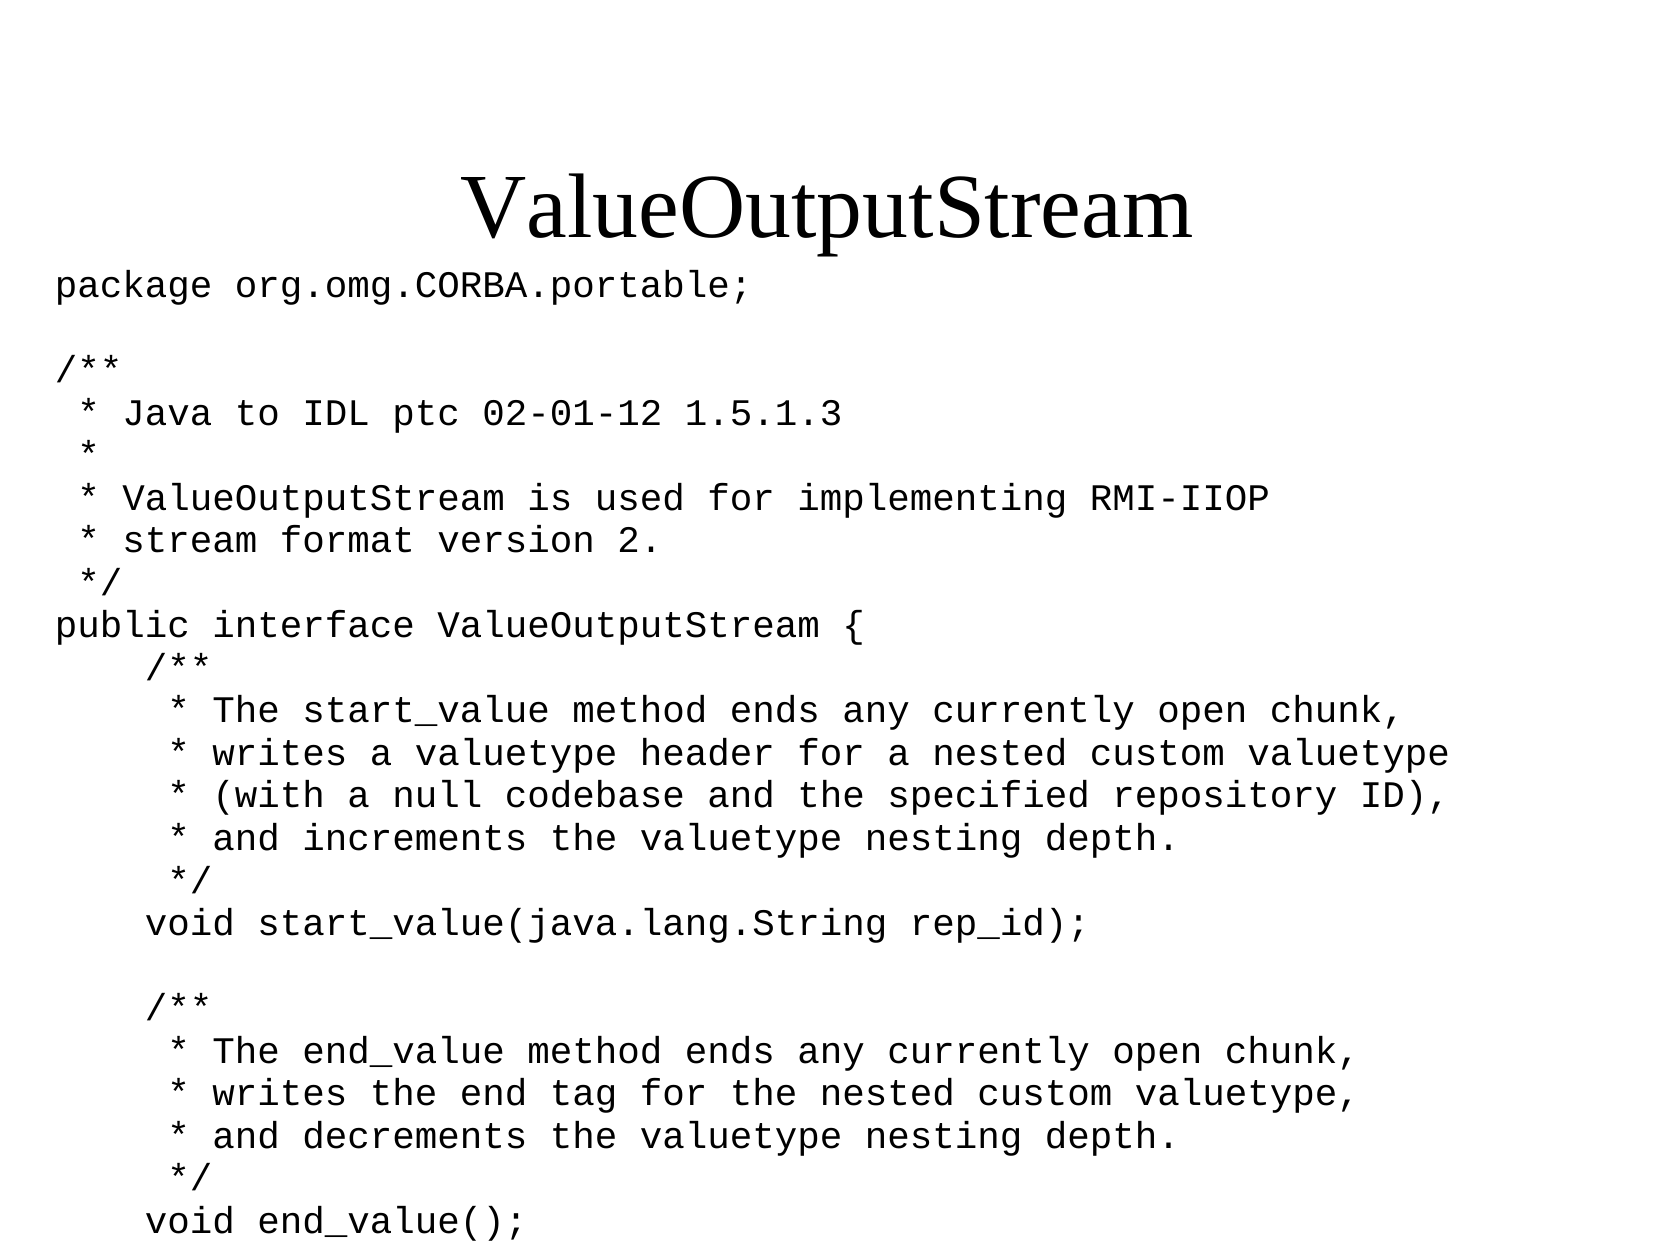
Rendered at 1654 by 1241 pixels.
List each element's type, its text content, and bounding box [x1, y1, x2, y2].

title ValueOutputStream [121, 102, 1534, 266]
text_box package org.omg.CORBA.portable; /** * Java to IDL ptc 02-01-12 1.5.1.3 * * ValueOutputStream is used for implementing RMI-IIOP * stream format version 2. */ public interface ValueOutputStream { /** * The start_value method ends any currently open chunk, * writes a valuetype header for a nested custom valuetype * (with a null codebase and the specified repository ID), * and increments the valuetype nesting depth. */ void start_value(java.lang.String rep_id); /** * The end_value method ends any currently open chunk, * writes the end tag for the nested custom valuetype, * and decrements the valuetype nesting depth. */ void end_value(); } [55, 266, 1615, 1241]
